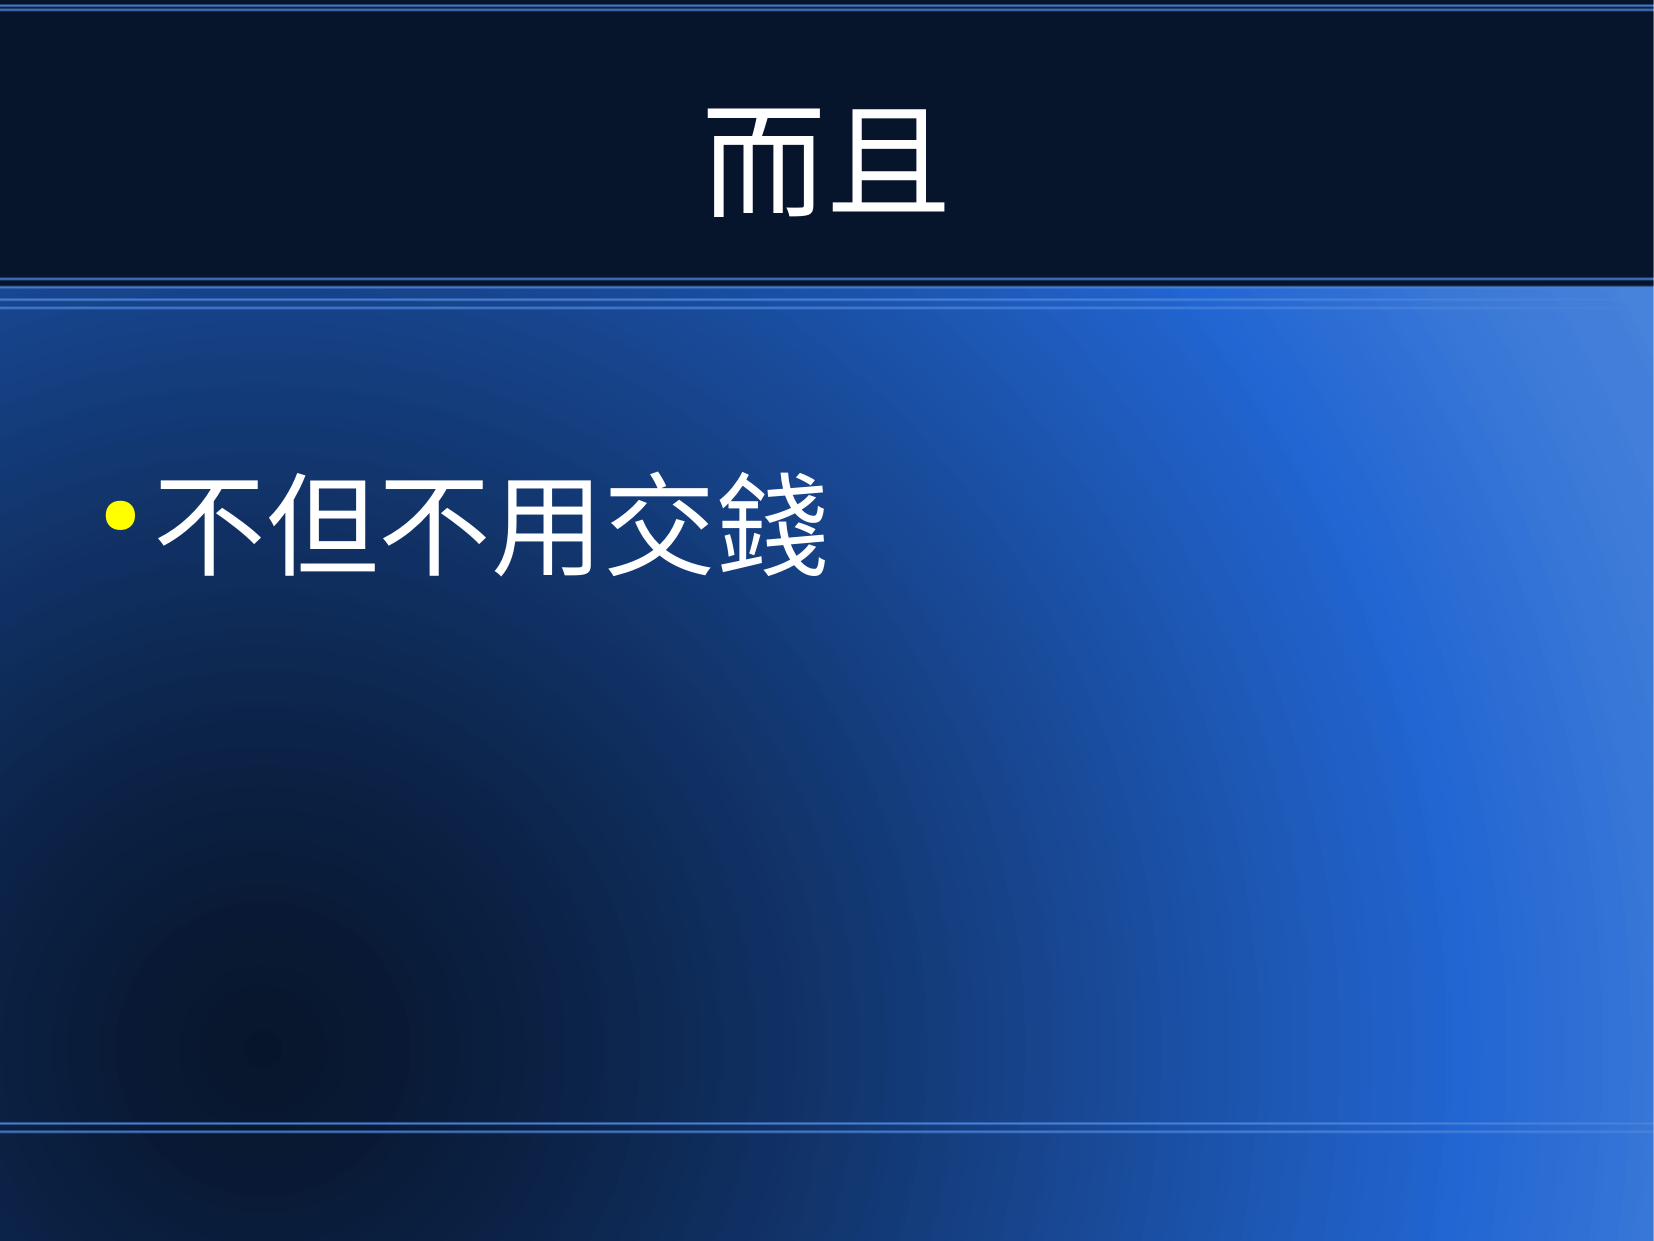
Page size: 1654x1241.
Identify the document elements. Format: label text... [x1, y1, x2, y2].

list 不但不用交錢 [82, 355, 1571, 1241]
title 而且 [82, 49, 1571, 257]
picture [0, 0, 1654, 1241]
